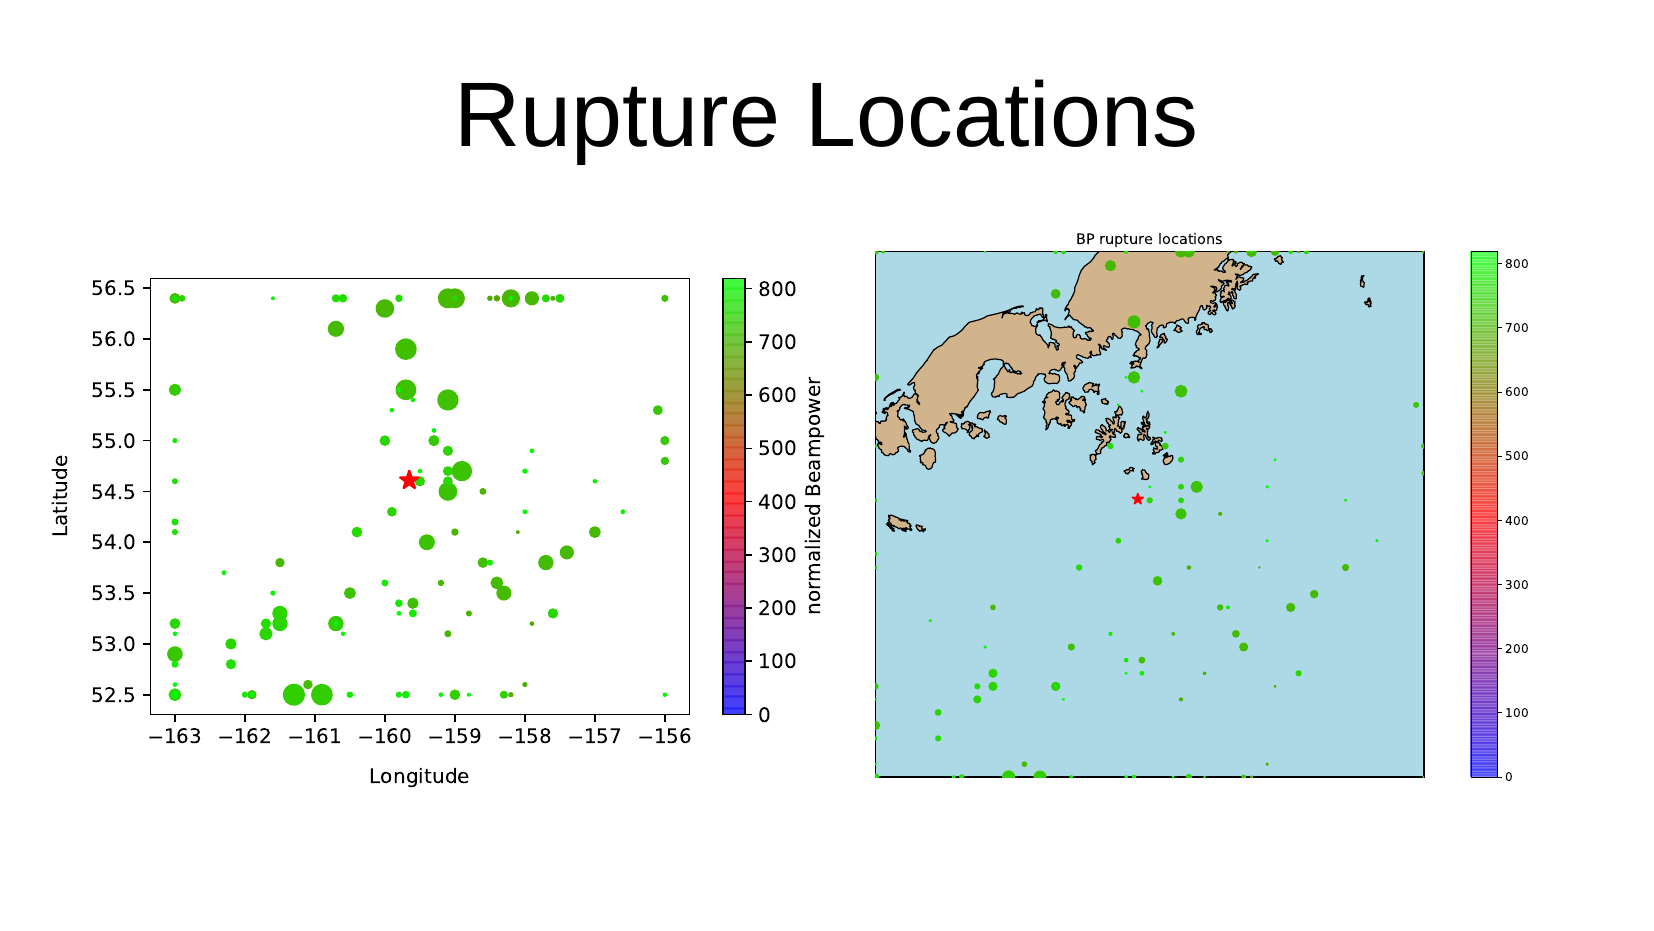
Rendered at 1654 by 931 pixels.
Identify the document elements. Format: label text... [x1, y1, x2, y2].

title Rupture Locations [82, 37, 1571, 193]
picture [37, 262, 839, 802]
picture [862, 225, 1538, 793]
